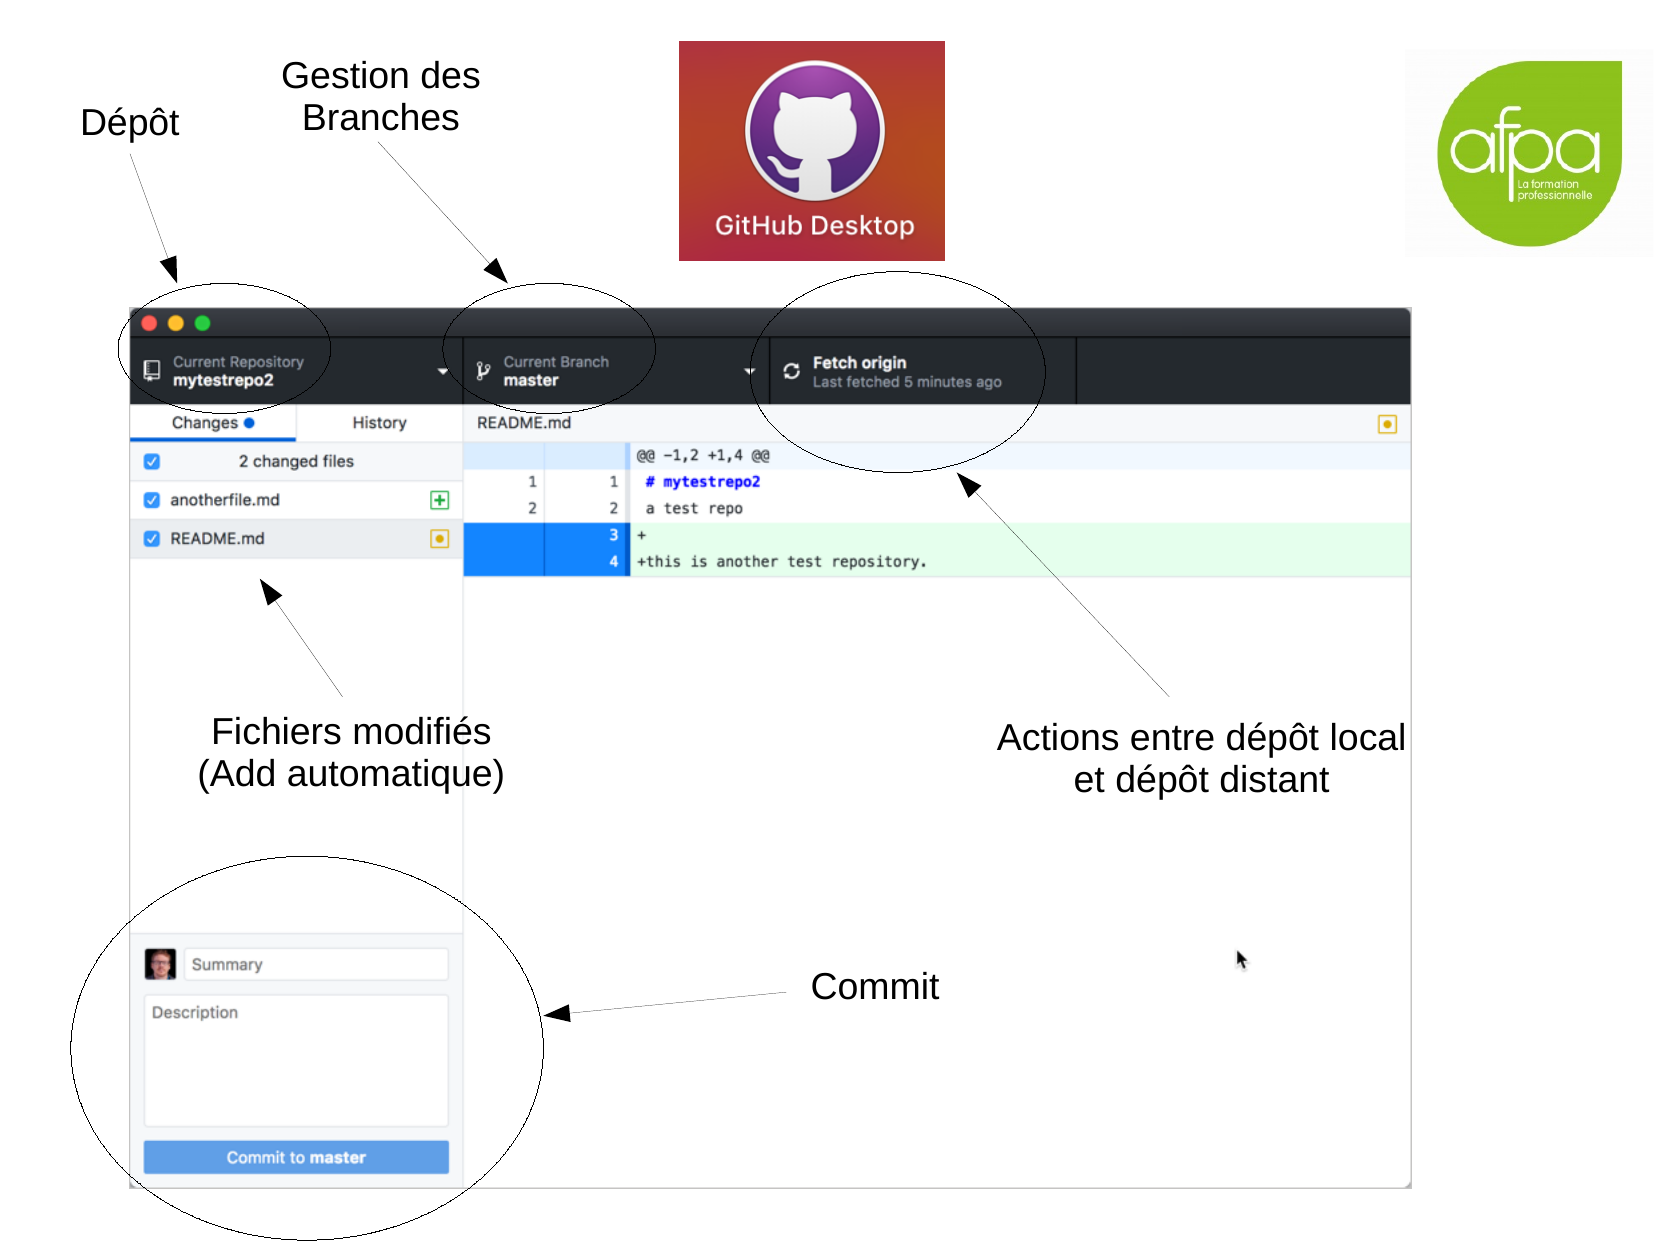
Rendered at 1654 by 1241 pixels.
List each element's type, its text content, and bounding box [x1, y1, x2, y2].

picture [1405, 49, 1654, 257]
text_box Commit [786, 957, 964, 1017]
text_box Fichiers modifiés (Add automatique) [124, 702, 579, 802]
picture [679, 41, 945, 261]
text_box Dépôt [47, 94, 213, 152]
text_box Actions entre dépôt local et dépôt distant [974, 708, 1430, 808]
picture [129, 307, 1412, 1189]
text_box Gestion des Branches [259, 47, 502, 147]
